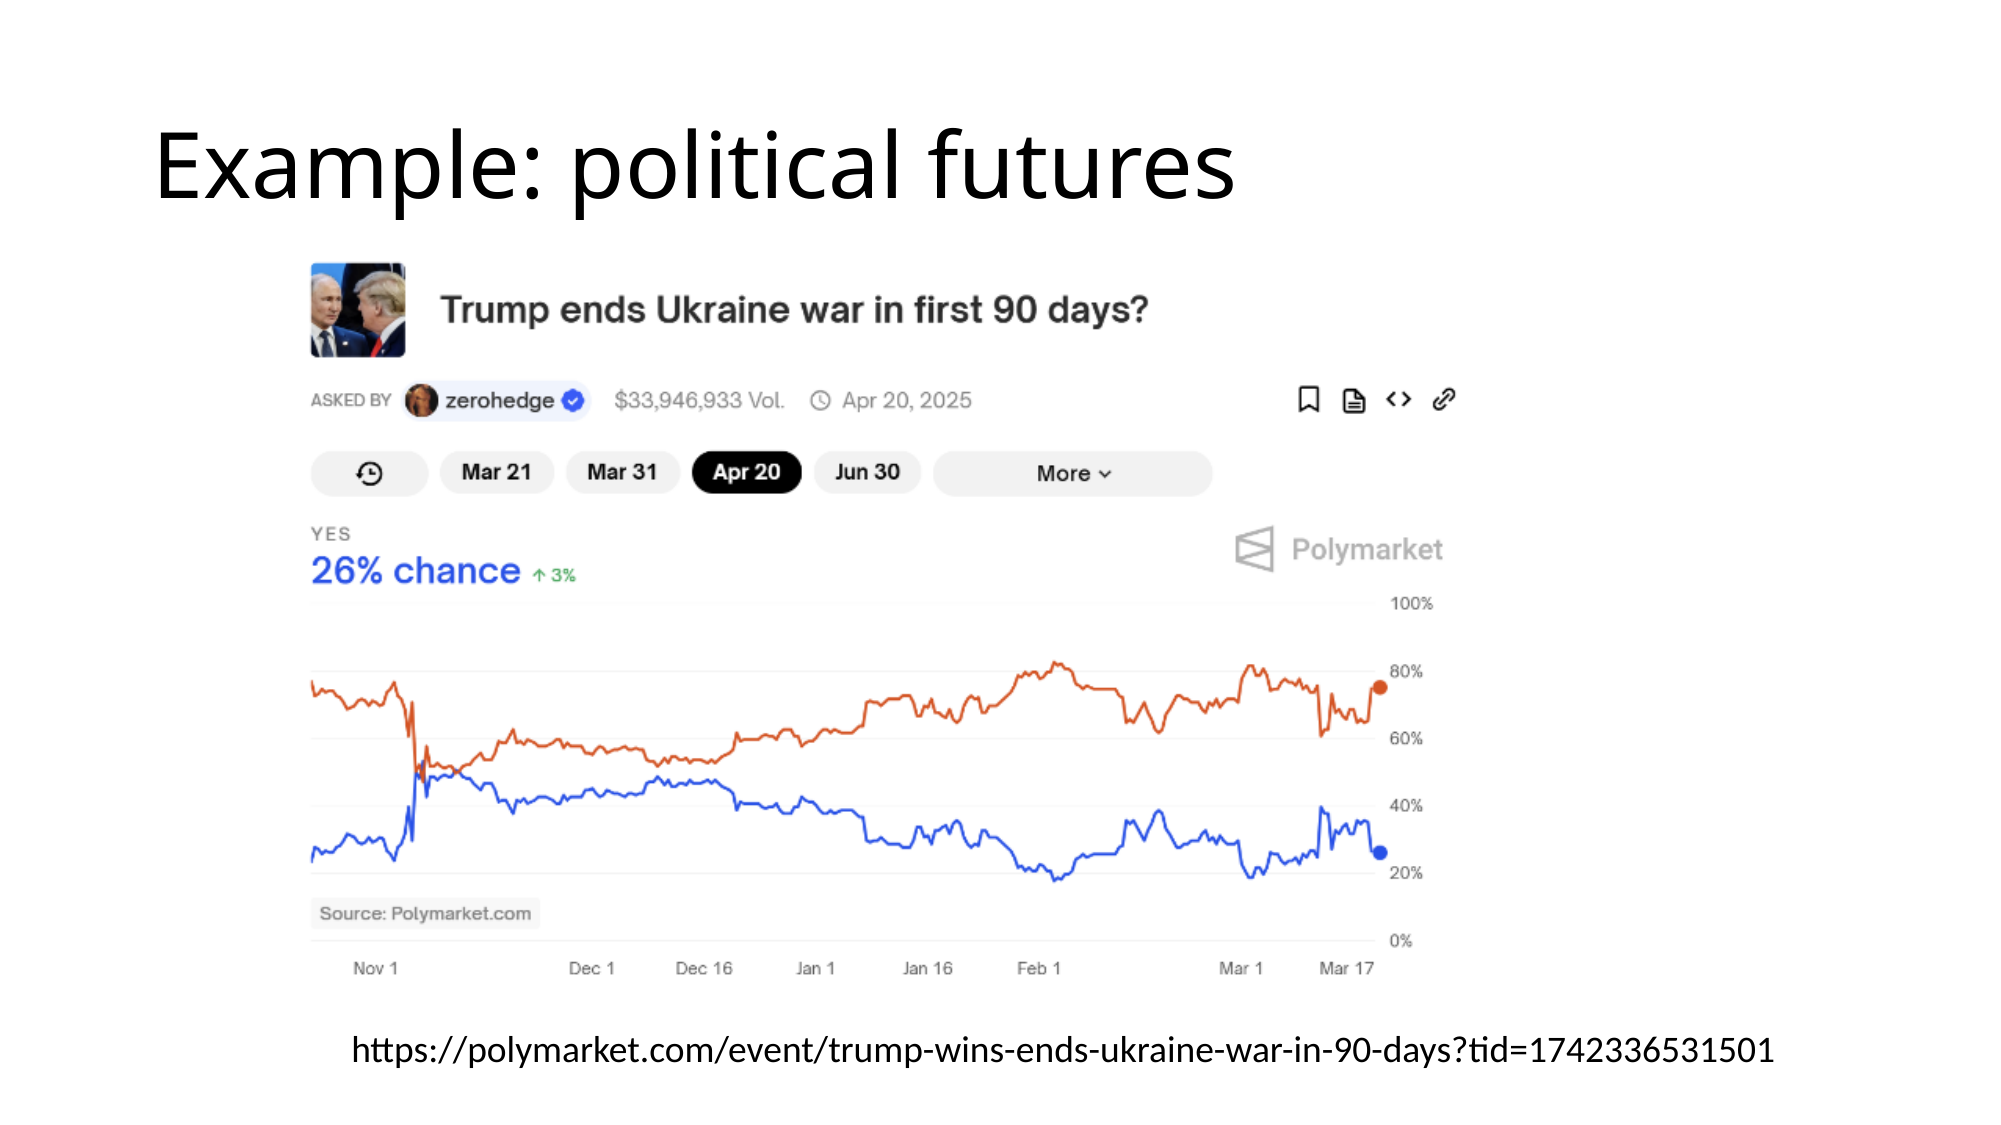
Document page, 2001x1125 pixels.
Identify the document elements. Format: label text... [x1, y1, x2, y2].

title Example: political futures [137, 59, 1863, 278]
picture [296, 248, 1496, 996]
text_box https://polymarket.com/event/trump-wins-ends-ukraine-war-in-90-days?tid=1742336531501 [336, 1018, 1863, 1078]
